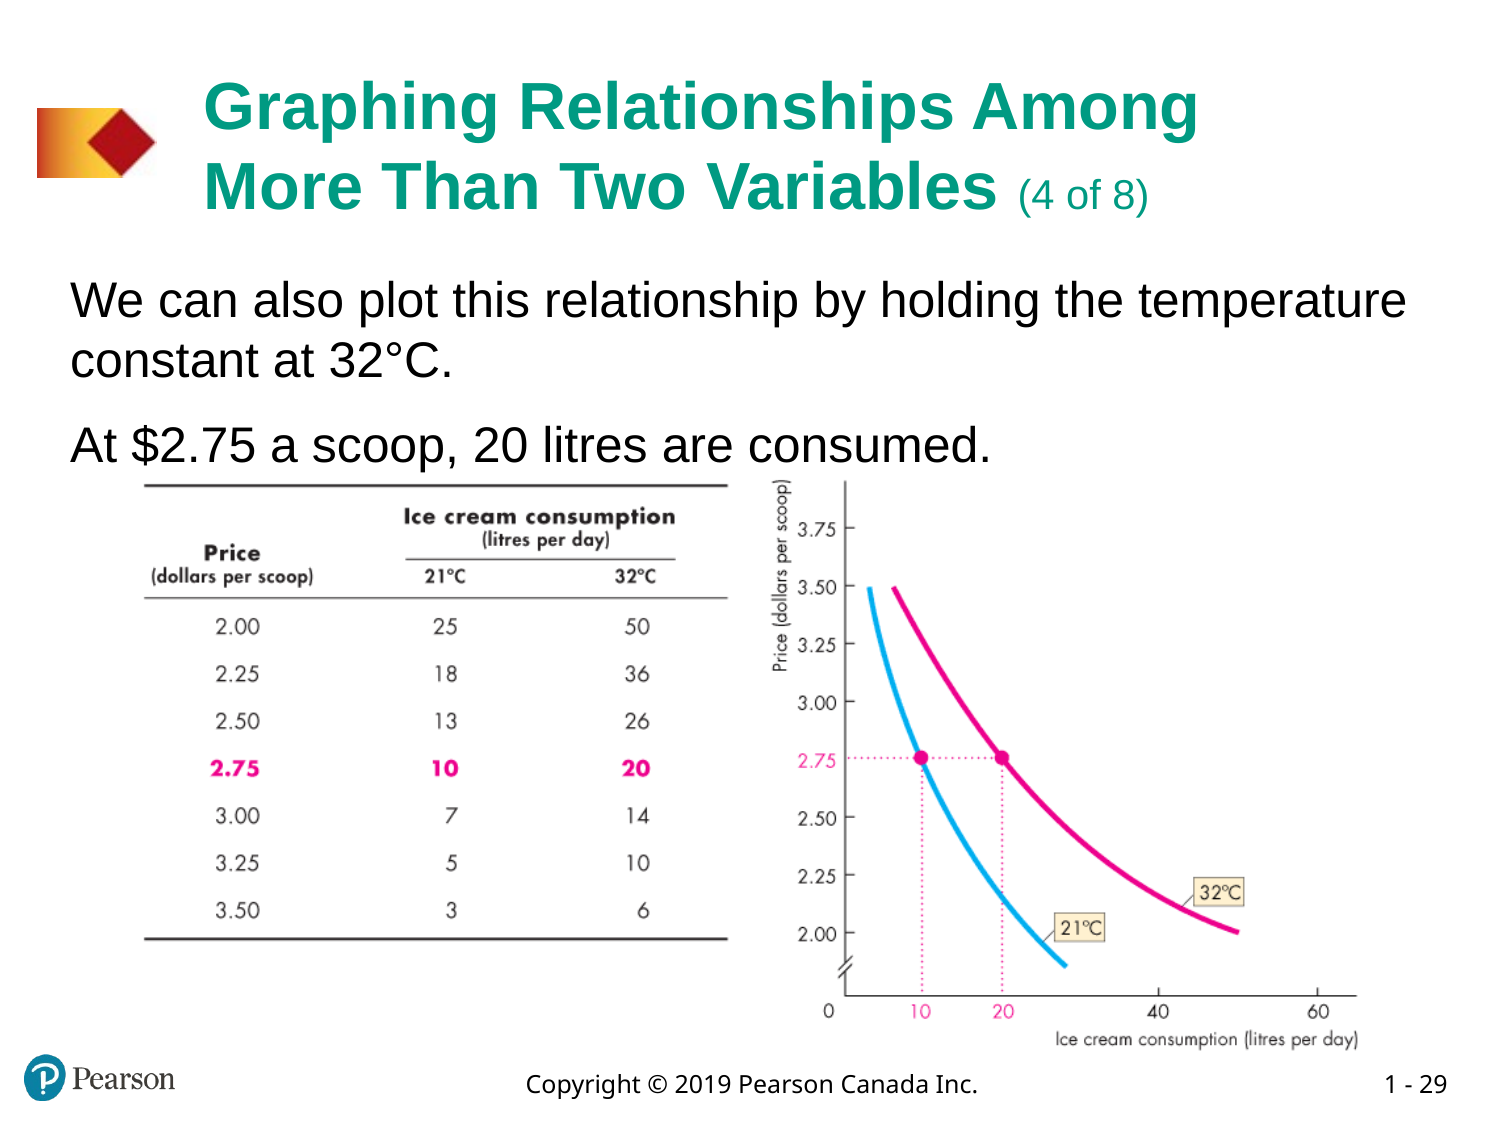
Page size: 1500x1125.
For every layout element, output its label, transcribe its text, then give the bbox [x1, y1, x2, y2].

list We can also plot this relationship by holding the temperature constant at 32°C. At $2.75 a scoop, 20 litres are consumed. [37, 259, 1463, 478]
picture [49, 475, 1368, 1101]
picture [37, 108, 157, 178]
title Graphing Relationships Among More Than Two Variables (4 of 8) [188, 50, 1364, 236]
picture [24, 1054, 43, 1074]
picture [31, 1063, 59, 1095]
picture [24, 1084, 35, 1101]
